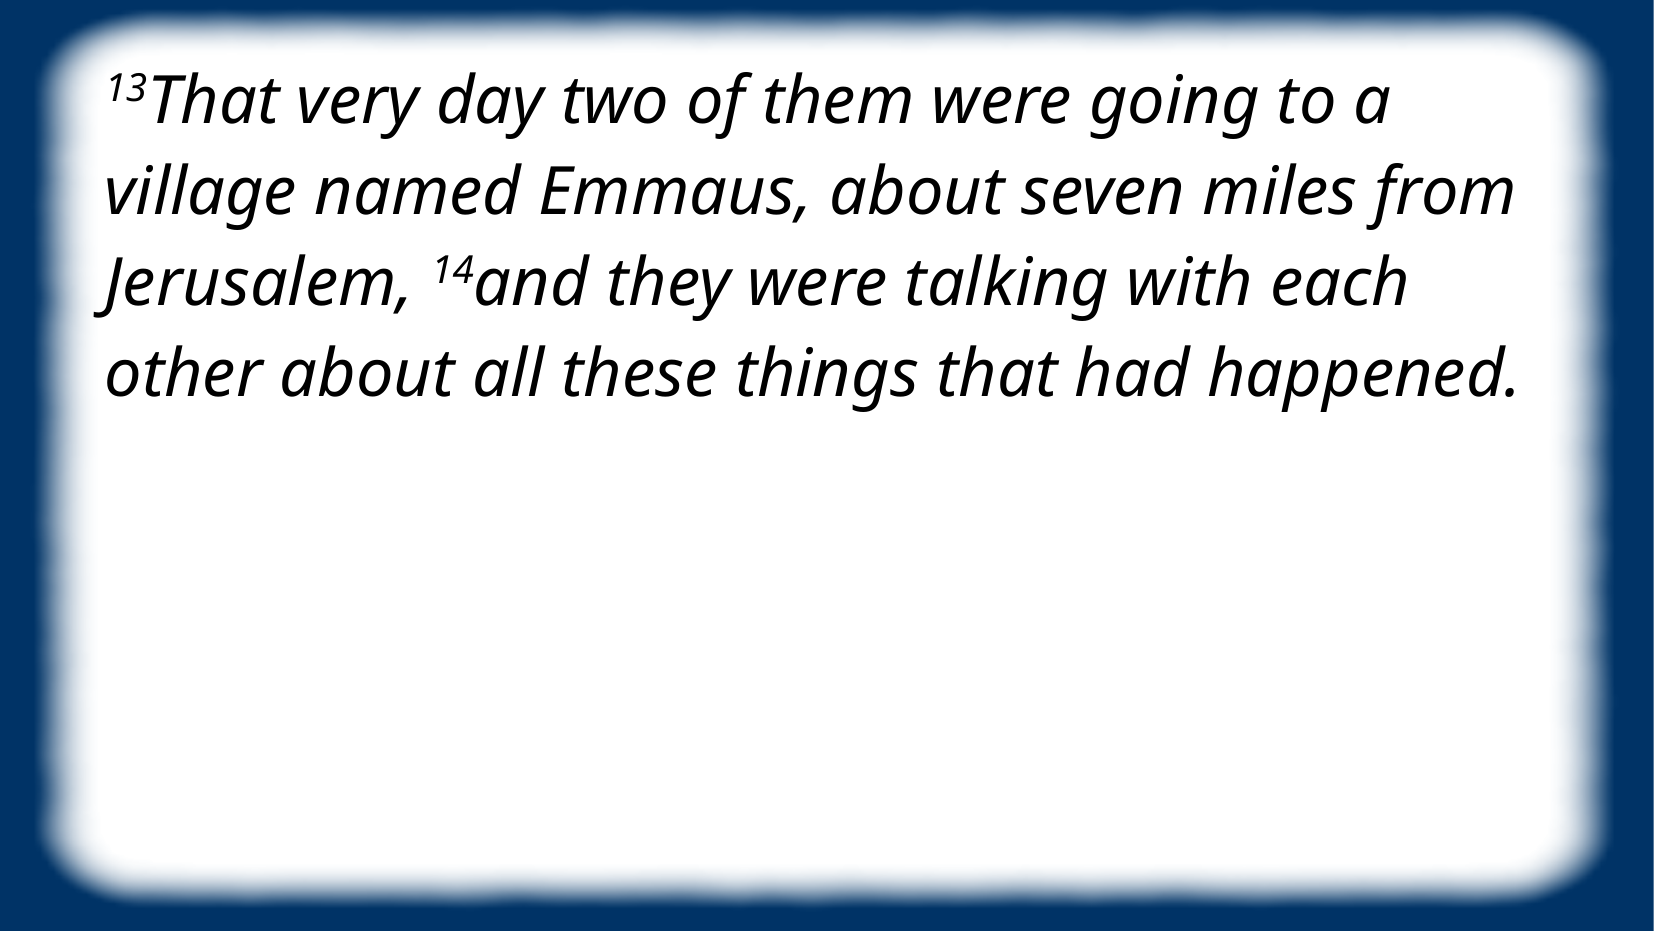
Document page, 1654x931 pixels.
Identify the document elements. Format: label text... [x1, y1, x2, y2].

text_box 13That very day two of them were going to a village named Emmaus, about seven miles from Jerusalem, 14and they were talking with each other about all these things that had happened. [90, 45, 1546, 504]
picture [0, 0, 1654, 931]
